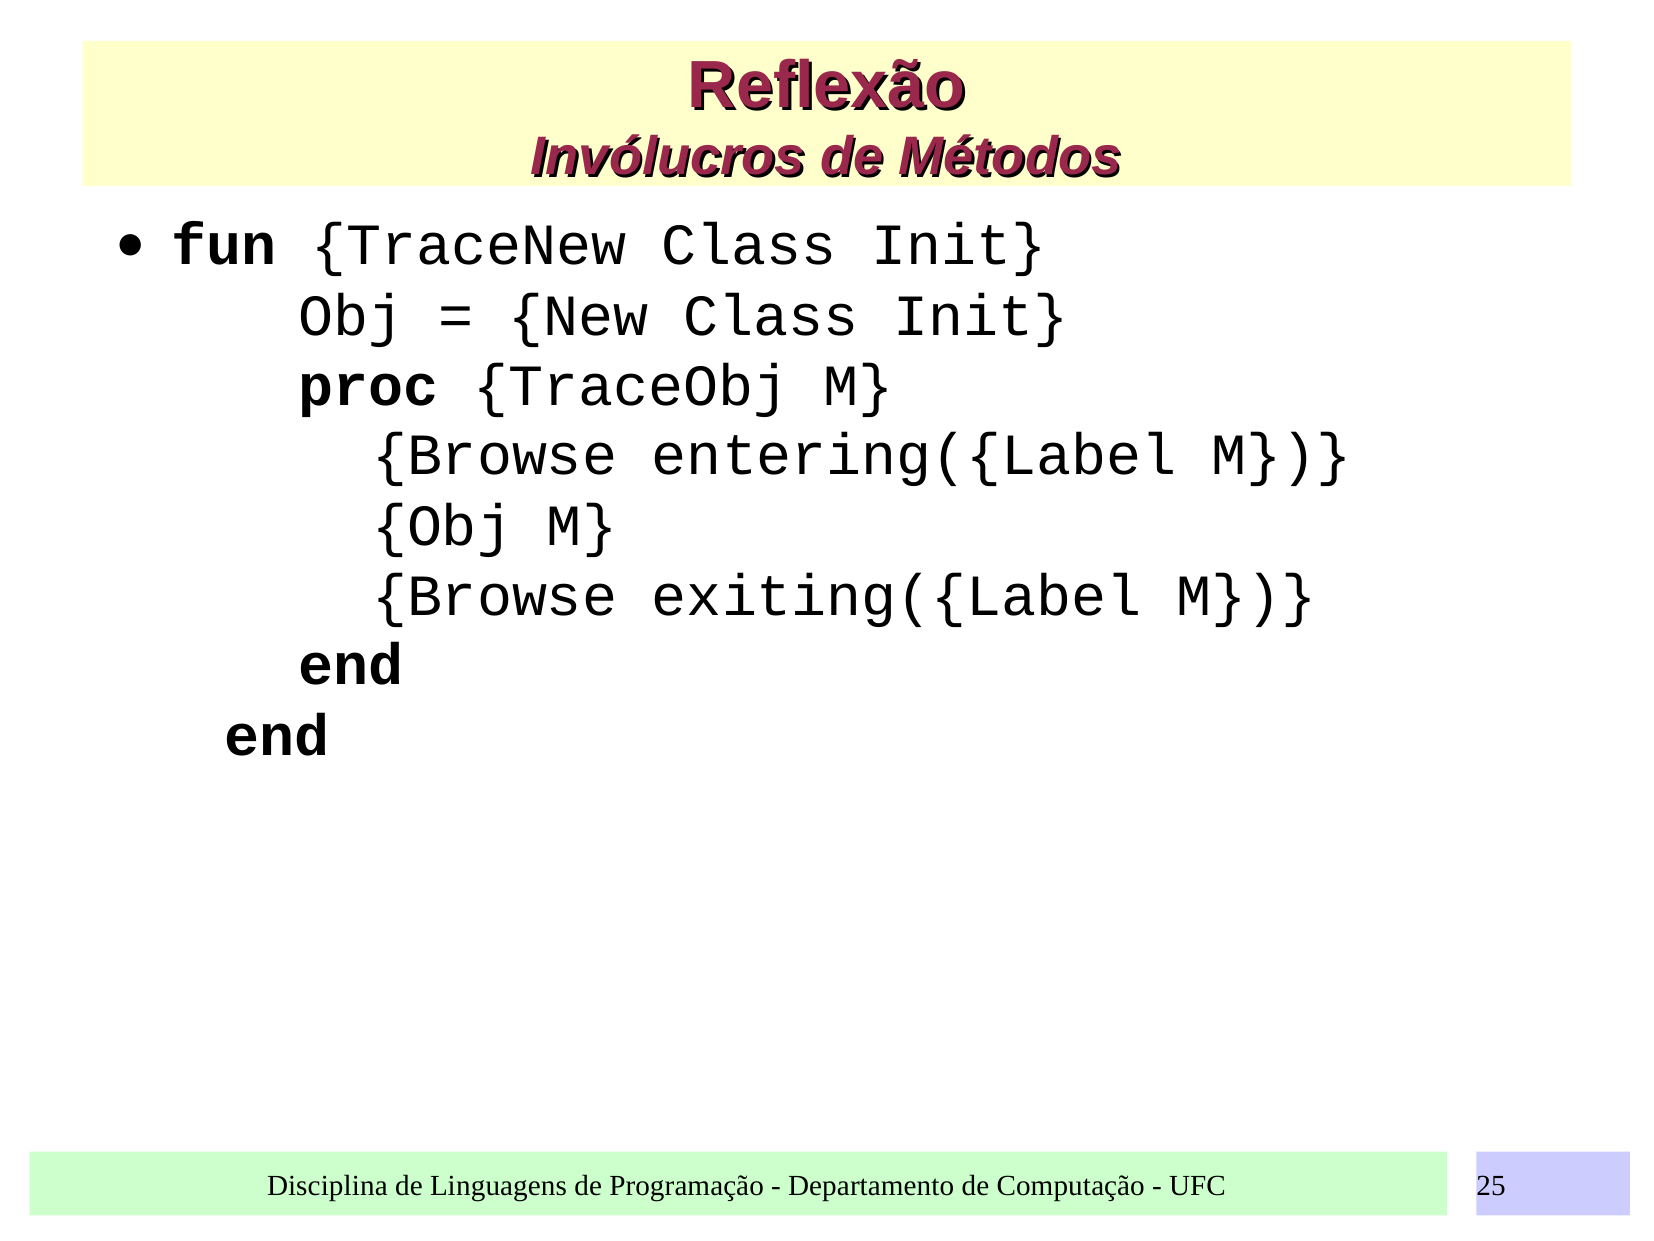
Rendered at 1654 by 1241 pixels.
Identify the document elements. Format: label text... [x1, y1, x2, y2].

list fun {TraceNew Class Init} Obj = {New Class Init} proc {TraceObj M} {Browse entering({Label M})} {Obj M} {Browse exiting({Label M})} end end [82, 206, 1571, 1109]
title Reflexão Invólucros de Métodos [82, 40, 1571, 186]
text_box <número> [1476, 1151, 1630, 1216]
text_box Disciplina de Linguagens de Programação - Departamento de Computação - UFC [29, 1151, 1447, 1216]
